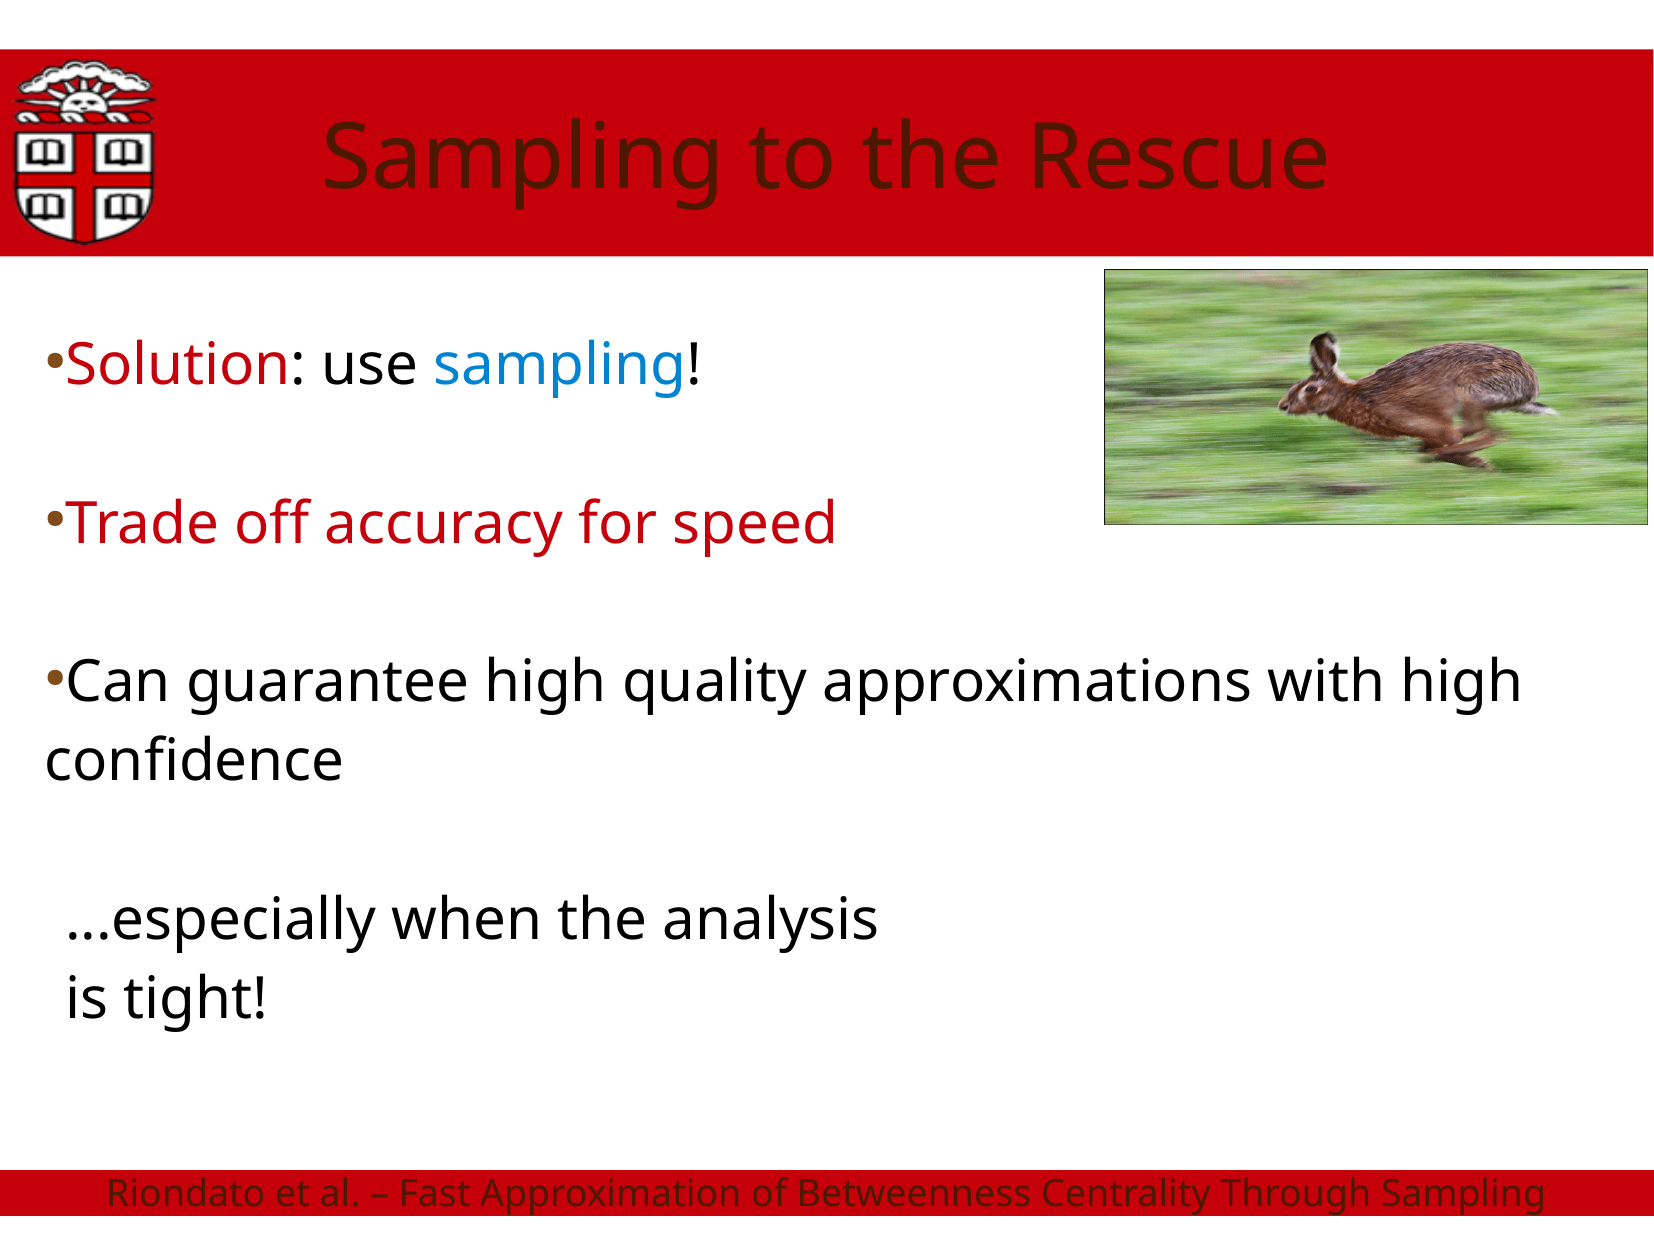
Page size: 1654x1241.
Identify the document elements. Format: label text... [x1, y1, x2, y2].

picture [11, 59, 158, 245]
text_box Riondato et al. – Fast Approximation of Betweenness Centrality Through Sampling [0, 1170, 1654, 1216]
title Sampling to the Rescue [0, 49, 1654, 257]
text_box Solution: use sampling! Trade off accuracy for speed Can guarantee high quality approximations with high confidence ...especially when the analysis is tight! [30, 315, 1621, 854]
picture [1104, 269, 1648, 526]
